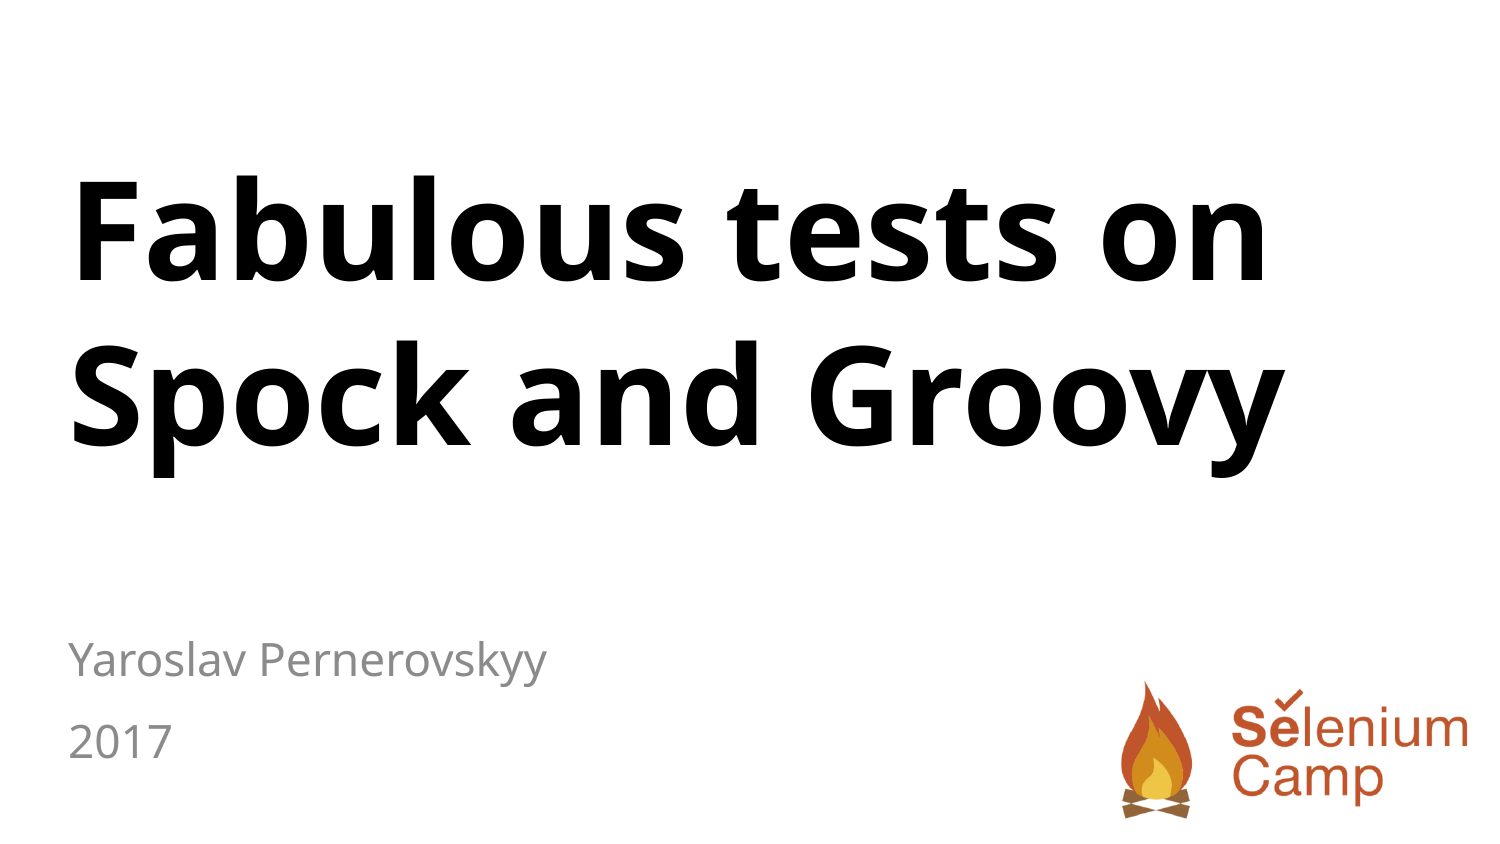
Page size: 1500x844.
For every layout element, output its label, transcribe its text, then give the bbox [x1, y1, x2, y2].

title Fabulous tests on Spock and Groovy [53, 114, 1471, 611]
picture [1117, 669, 1471, 827]
subtitle Yaroslav Pernerovskyy 2017 [53, 622, 1275, 777]
